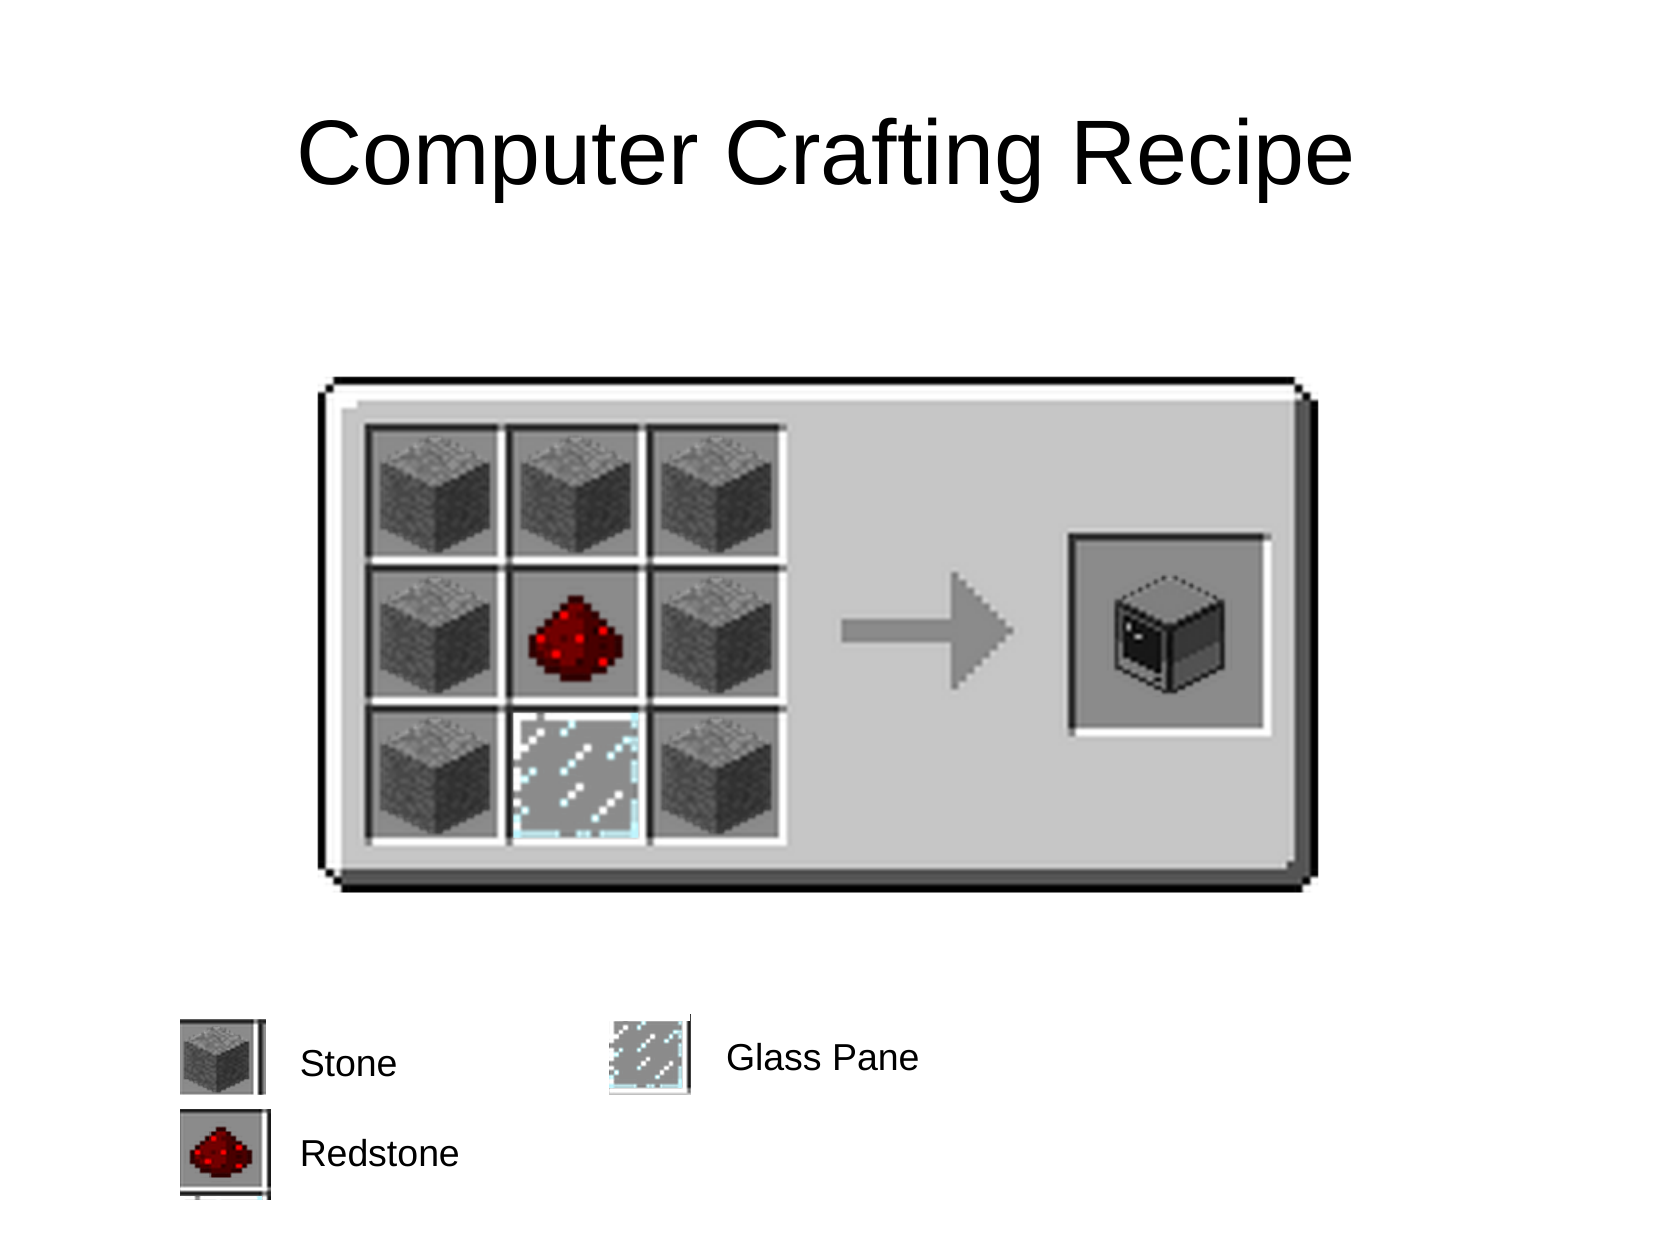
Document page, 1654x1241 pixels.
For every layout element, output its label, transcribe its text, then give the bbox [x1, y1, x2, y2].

text_box Stone [285, 1035, 466, 1092]
picture [180, 1109, 271, 1201]
text_box Glass Pane [711, 1029, 952, 1086]
title Computer Crafting Recipe [82, 49, 1571, 257]
picture [315, 374, 1395, 961]
text_box Redstone [285, 1125, 511, 1182]
picture [609, 1014, 691, 1096]
picture [180, 1019, 266, 1096]
